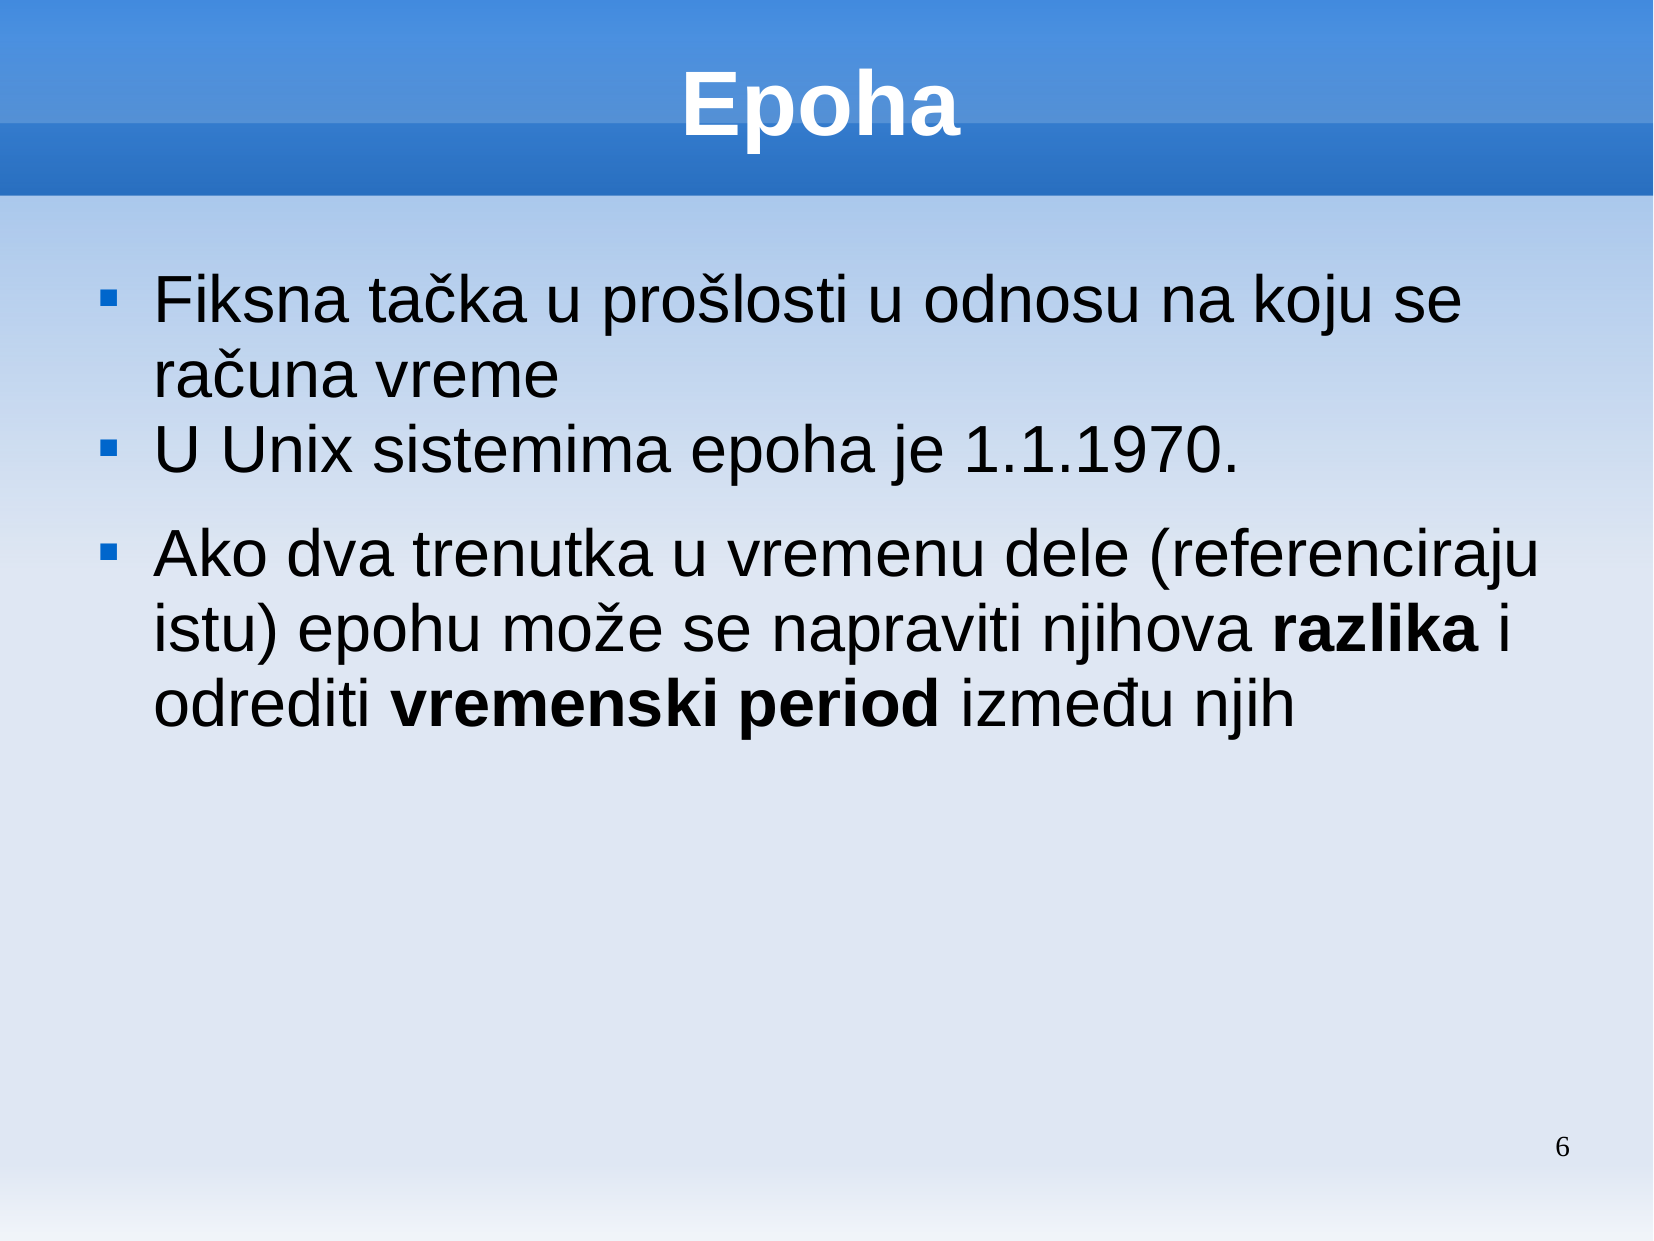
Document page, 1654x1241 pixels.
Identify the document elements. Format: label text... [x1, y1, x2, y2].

list Fiksna tačka u prošlosti u odnosu na koju se računa vreme U Unix sistemima epoha je 1.1.1970. Ako dva trenutka u vremenu dele (referenciraju istu) epohu može se napraviti njihova razlika i odrediti vremenski period između njih [82, 262, 1571, 1082]
title Epoha [76, 0, 1565, 208]
picture [0, 0, 1654, 1241]
